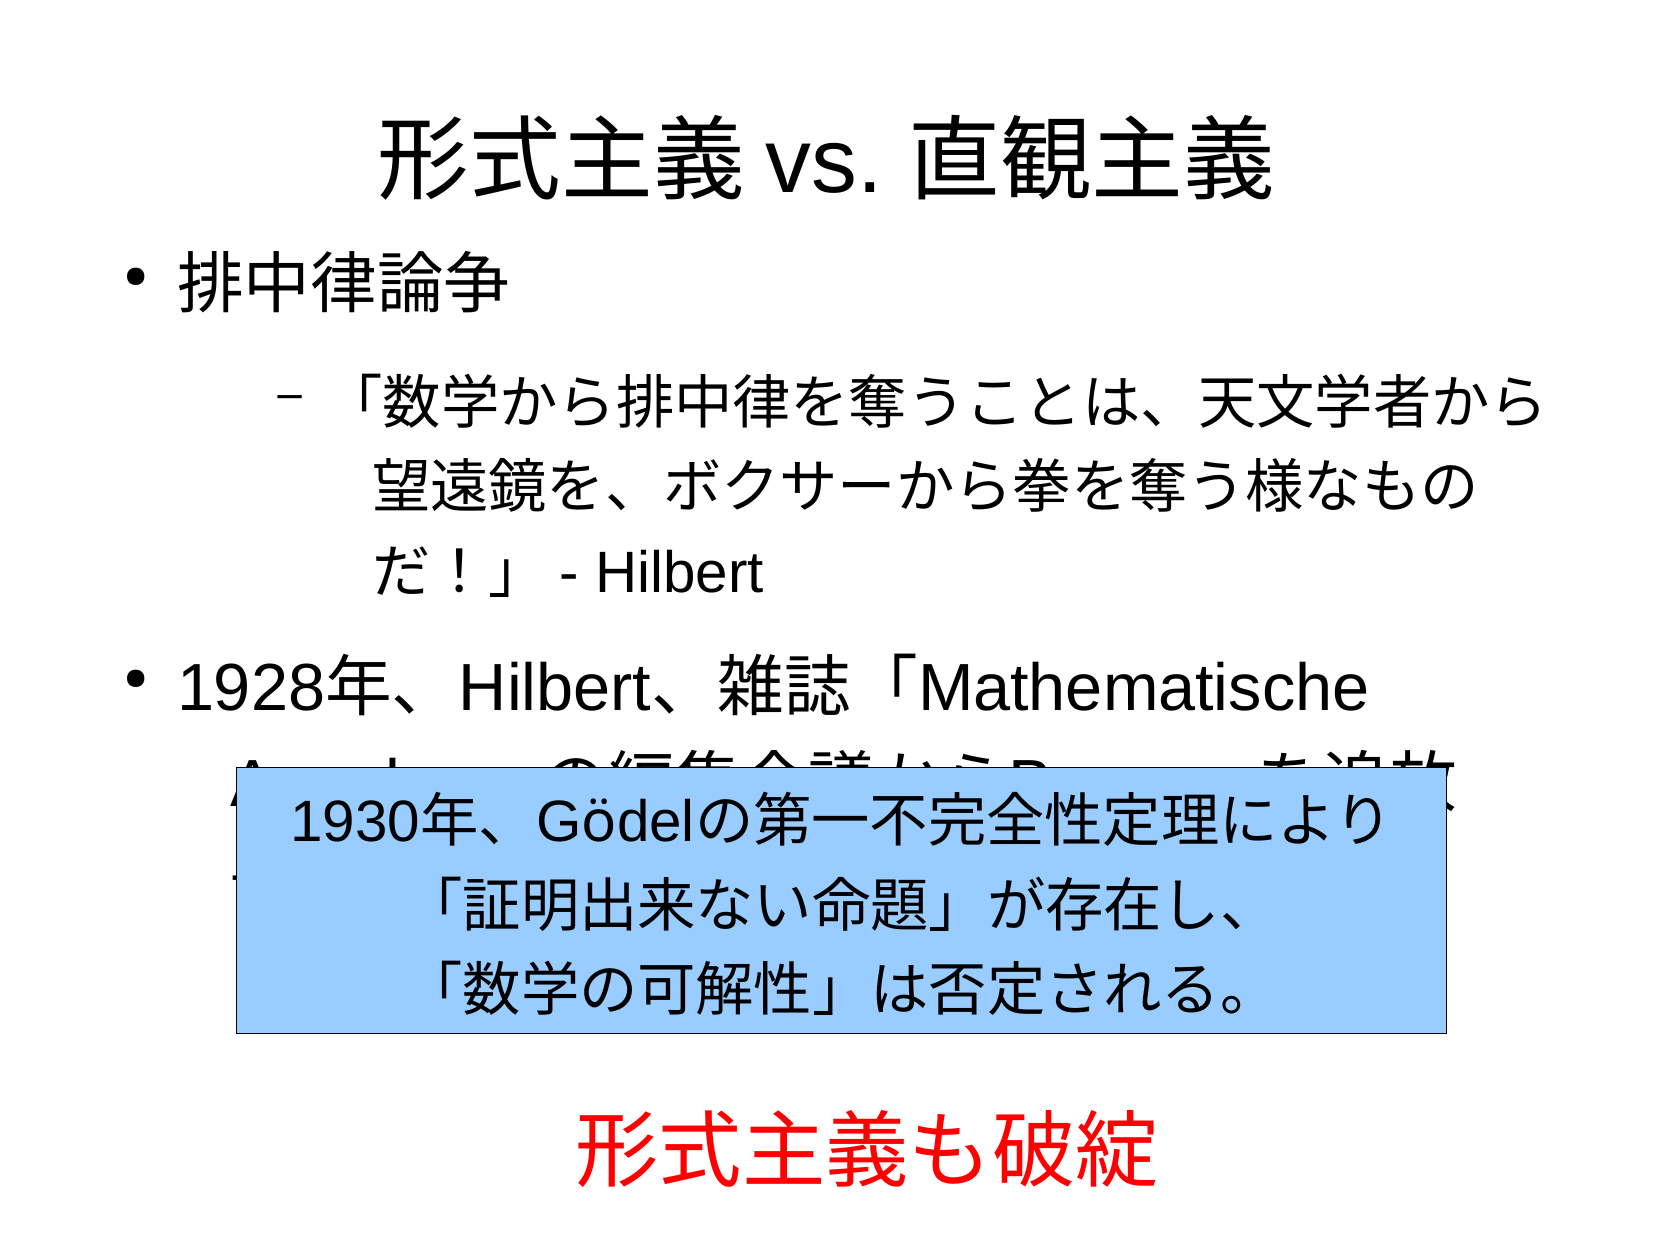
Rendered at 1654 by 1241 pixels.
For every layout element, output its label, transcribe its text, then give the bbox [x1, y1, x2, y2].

text_box 形式主義も破綻 [561, 1076, 1159, 1182]
text_box 1930年、Gödelの第一不完全性定理により 「証明出来ない命題」が存在し、 「数学の可解性」は否定される。 [236, 767, 1447, 1034]
list 排中律論争 「数学から排中律を奪うことは、天文学者から望遠鏡を、ボクサーから拳を奪う様なものだ！」 - Hilbert 1928年、Hilbert、雑誌「Mathematische Annalen」の編集会議からBrouwerを追放 → きわめて政治的に反乱鎮圧！！ [88, 229, 1577, 1034]
title 形式主義 vs. 直観主義 [82, 56, 1571, 250]
